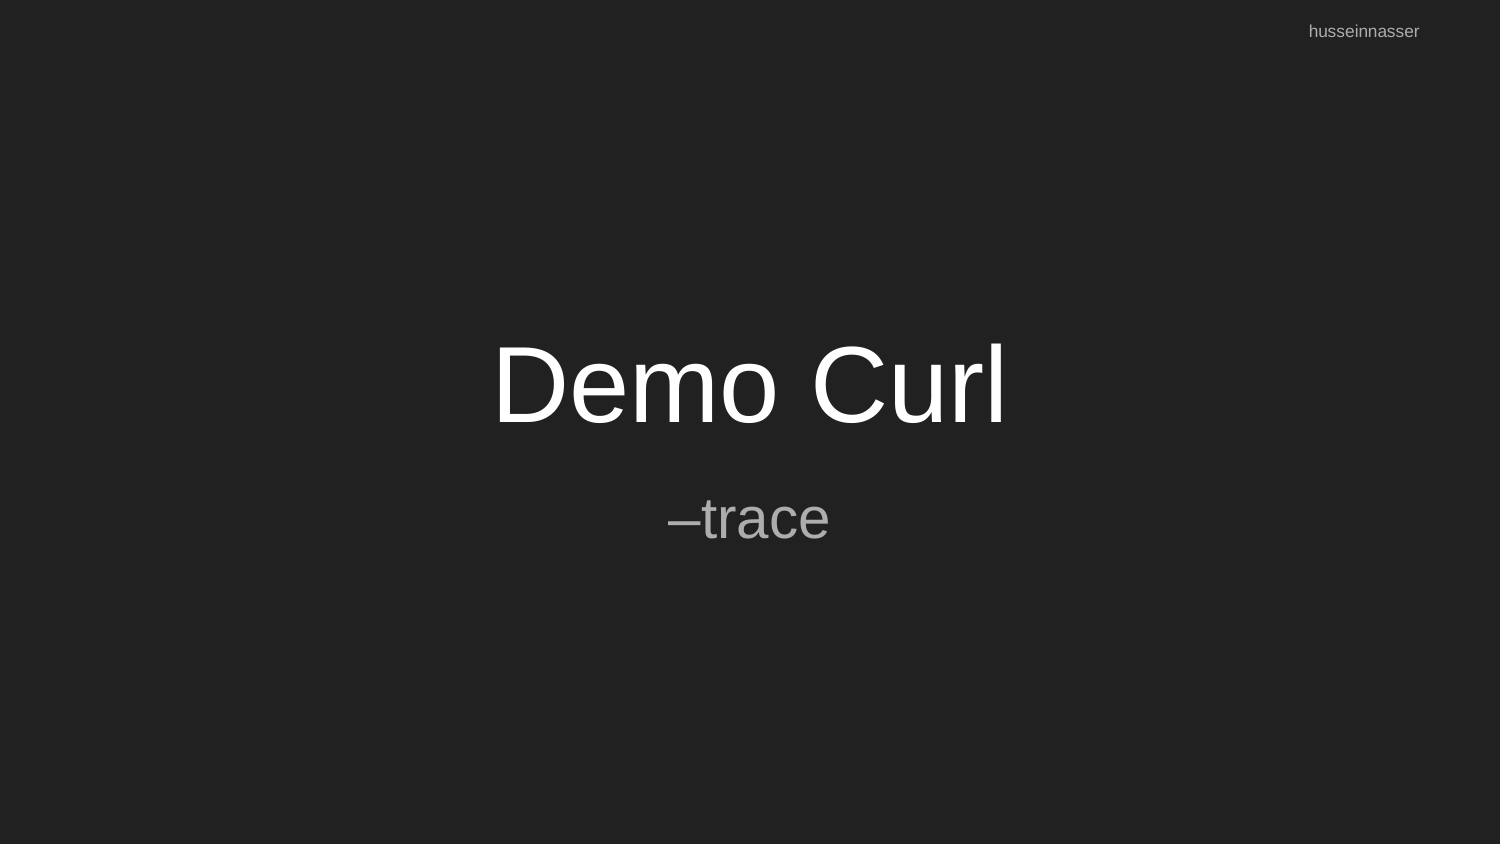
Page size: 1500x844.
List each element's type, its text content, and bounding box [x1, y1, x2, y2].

subtitle –trace [51, 464, 1449, 595]
subtitle husseinnasser [1236, 11, 1492, 53]
title Demo Curl [51, 122, 1449, 459]
